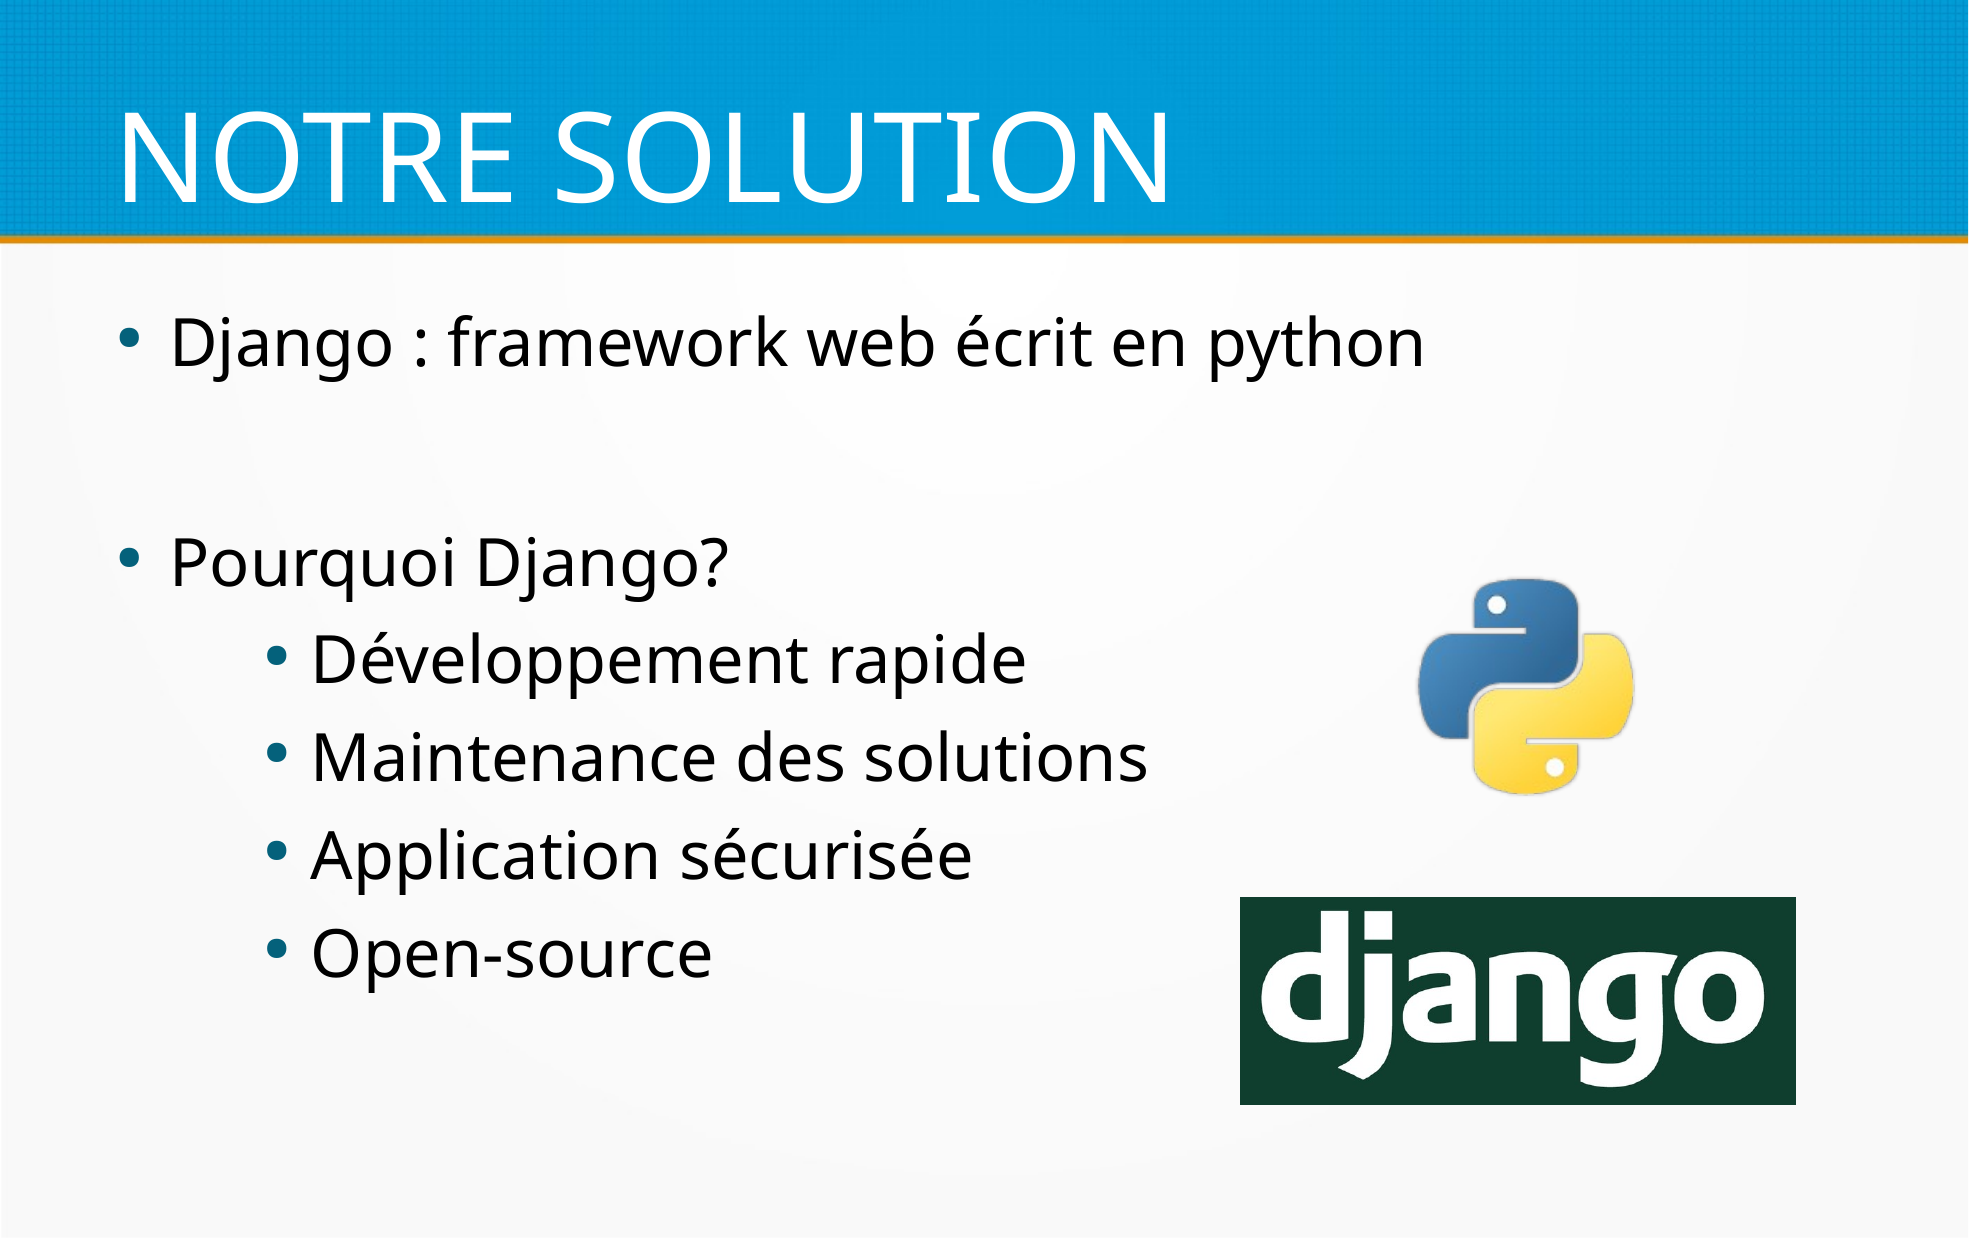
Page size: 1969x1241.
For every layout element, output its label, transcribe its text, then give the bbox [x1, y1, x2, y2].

list Django : framework web écrit en python Pourquoi Django? Développement rapide Maintenance des solutions Application sécurisée Open-source [98, 300, 1875, 1185]
picture [0, 233, 1969, 1241]
title NOTRE SOLUTION [98, 49, 1870, 257]
